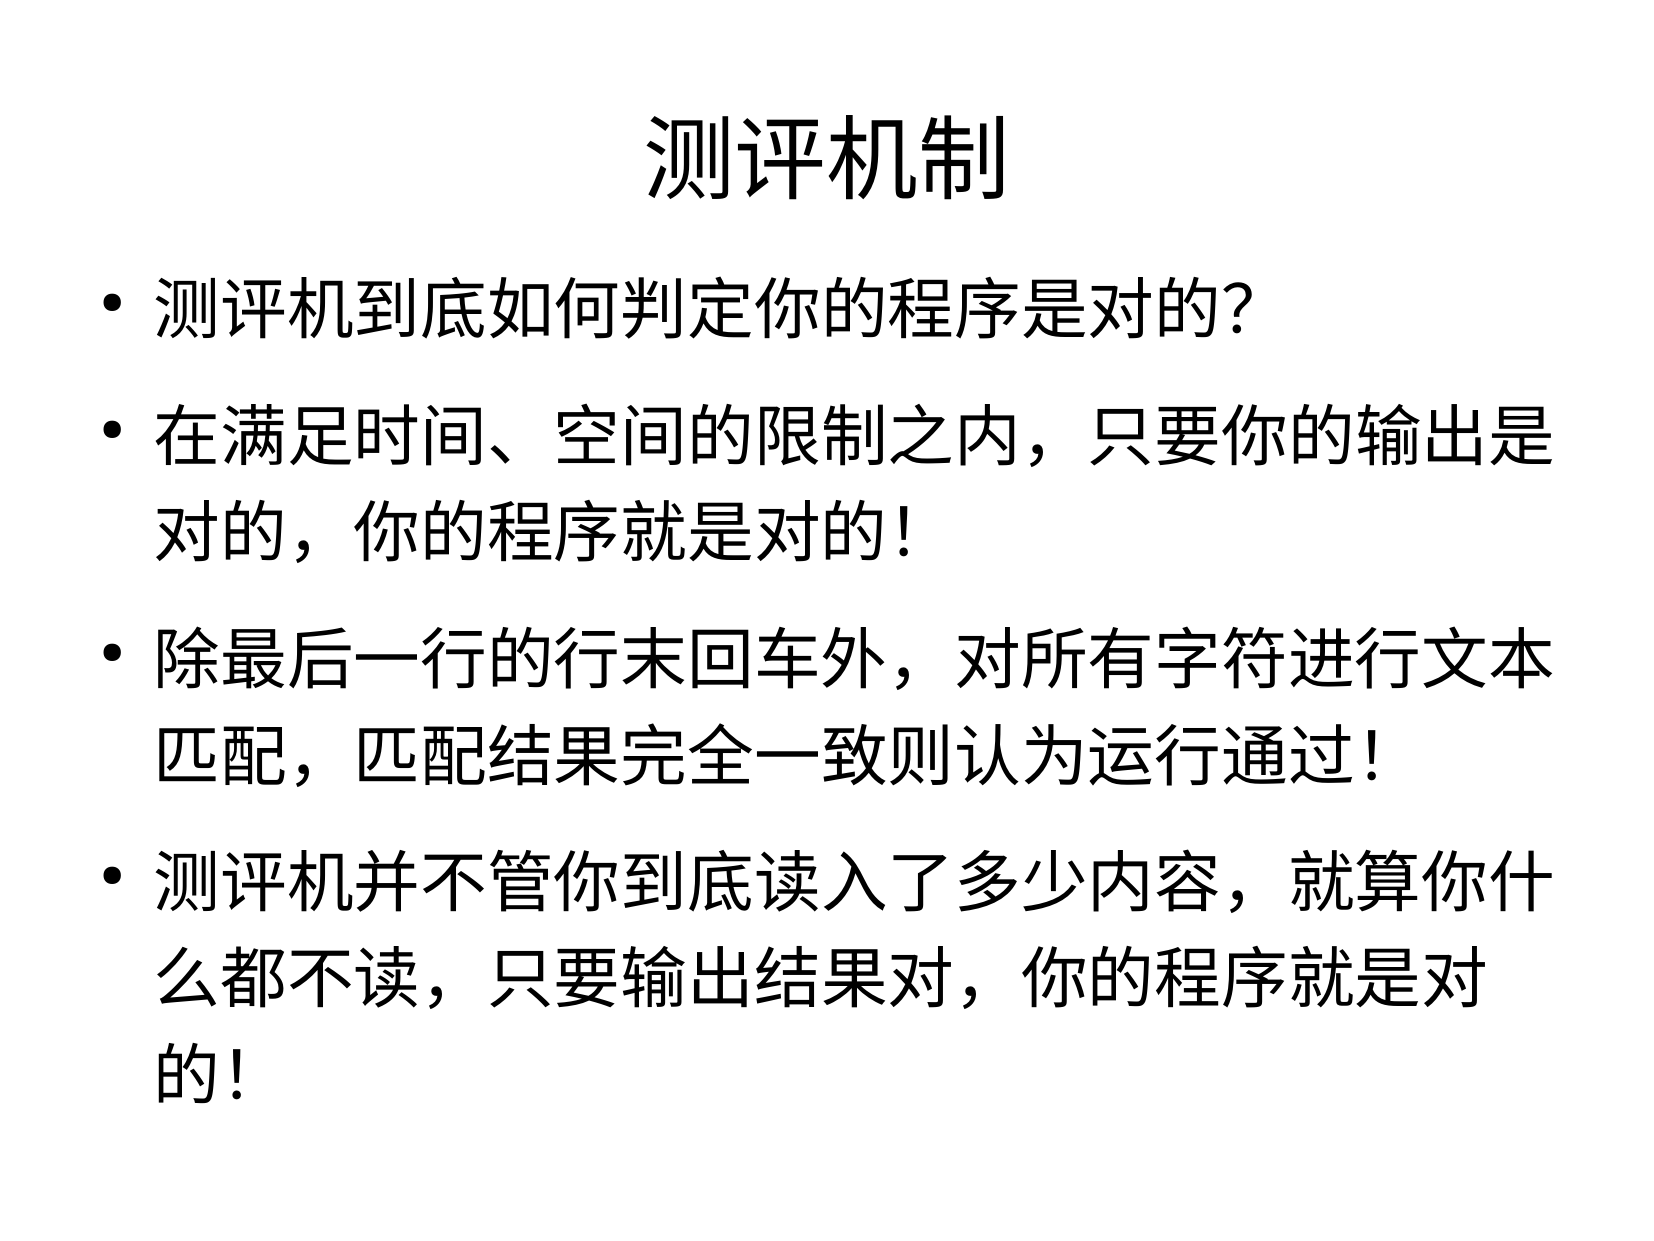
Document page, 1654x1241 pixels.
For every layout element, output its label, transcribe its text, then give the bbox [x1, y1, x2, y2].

list 测评机到底如何判定你的程序是对的？ 在满足时间、空间的限制之内，只要你的输出是对的，你的程序就是对的！ 除最后一行的行末回车外，对所有字符进行文本匹配，匹配结果完全一致则认为运行通过！ 测评机并不管你到底读入了多少内容，就算你什么都不读，只要输出结果对，你的程序就是对的！ [82, 256, 1571, 1205]
title 测评机制 [82, 49, 1571, 256]
